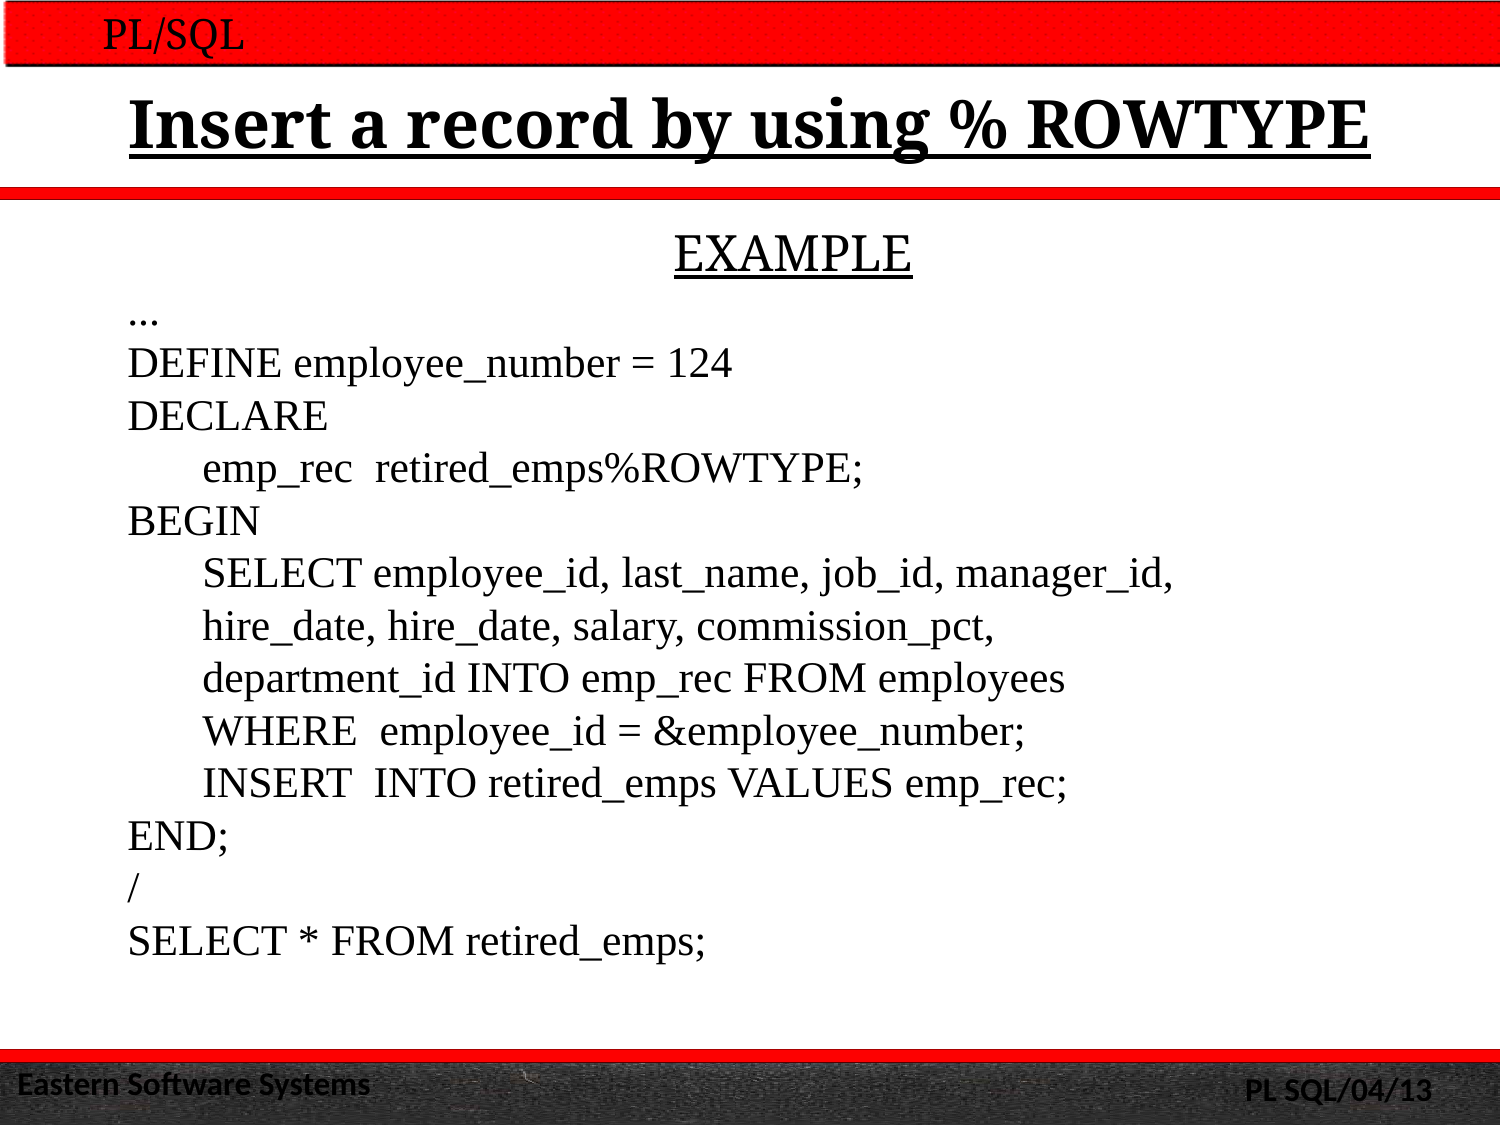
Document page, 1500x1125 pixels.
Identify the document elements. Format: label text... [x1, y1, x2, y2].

text_box PL/SQL [87, 0, 288, 65]
picture [0, 1049, 1500, 1125]
picture [0, 0, 1500, 69]
text_box Insert a record by using % ROWTYPE [0, 74, 1500, 170]
picture [0, 187, 1500, 200]
text_box EXAMPLE ... DEFINE employee_number = 124 DECLARE emp_rec retired_emps%ROWTYPE; BEGIN SELECT employee_id, last_name, job_id, manager_id, hire_date, hire_date, salary, commission_pct, department_id INTO emp_rec FROM employees WHERE employee_id = &employee_number; INSERT INTO retired_emps VALUES emp_rec; END; / SELECT * FROM retired_emps; [112, 214, 1475, 972]
text_box Eastern Software Systems [2, 1054, 394, 1110]
text_box PL SQL/04/13 [480, 1060, 1500, 1125]
